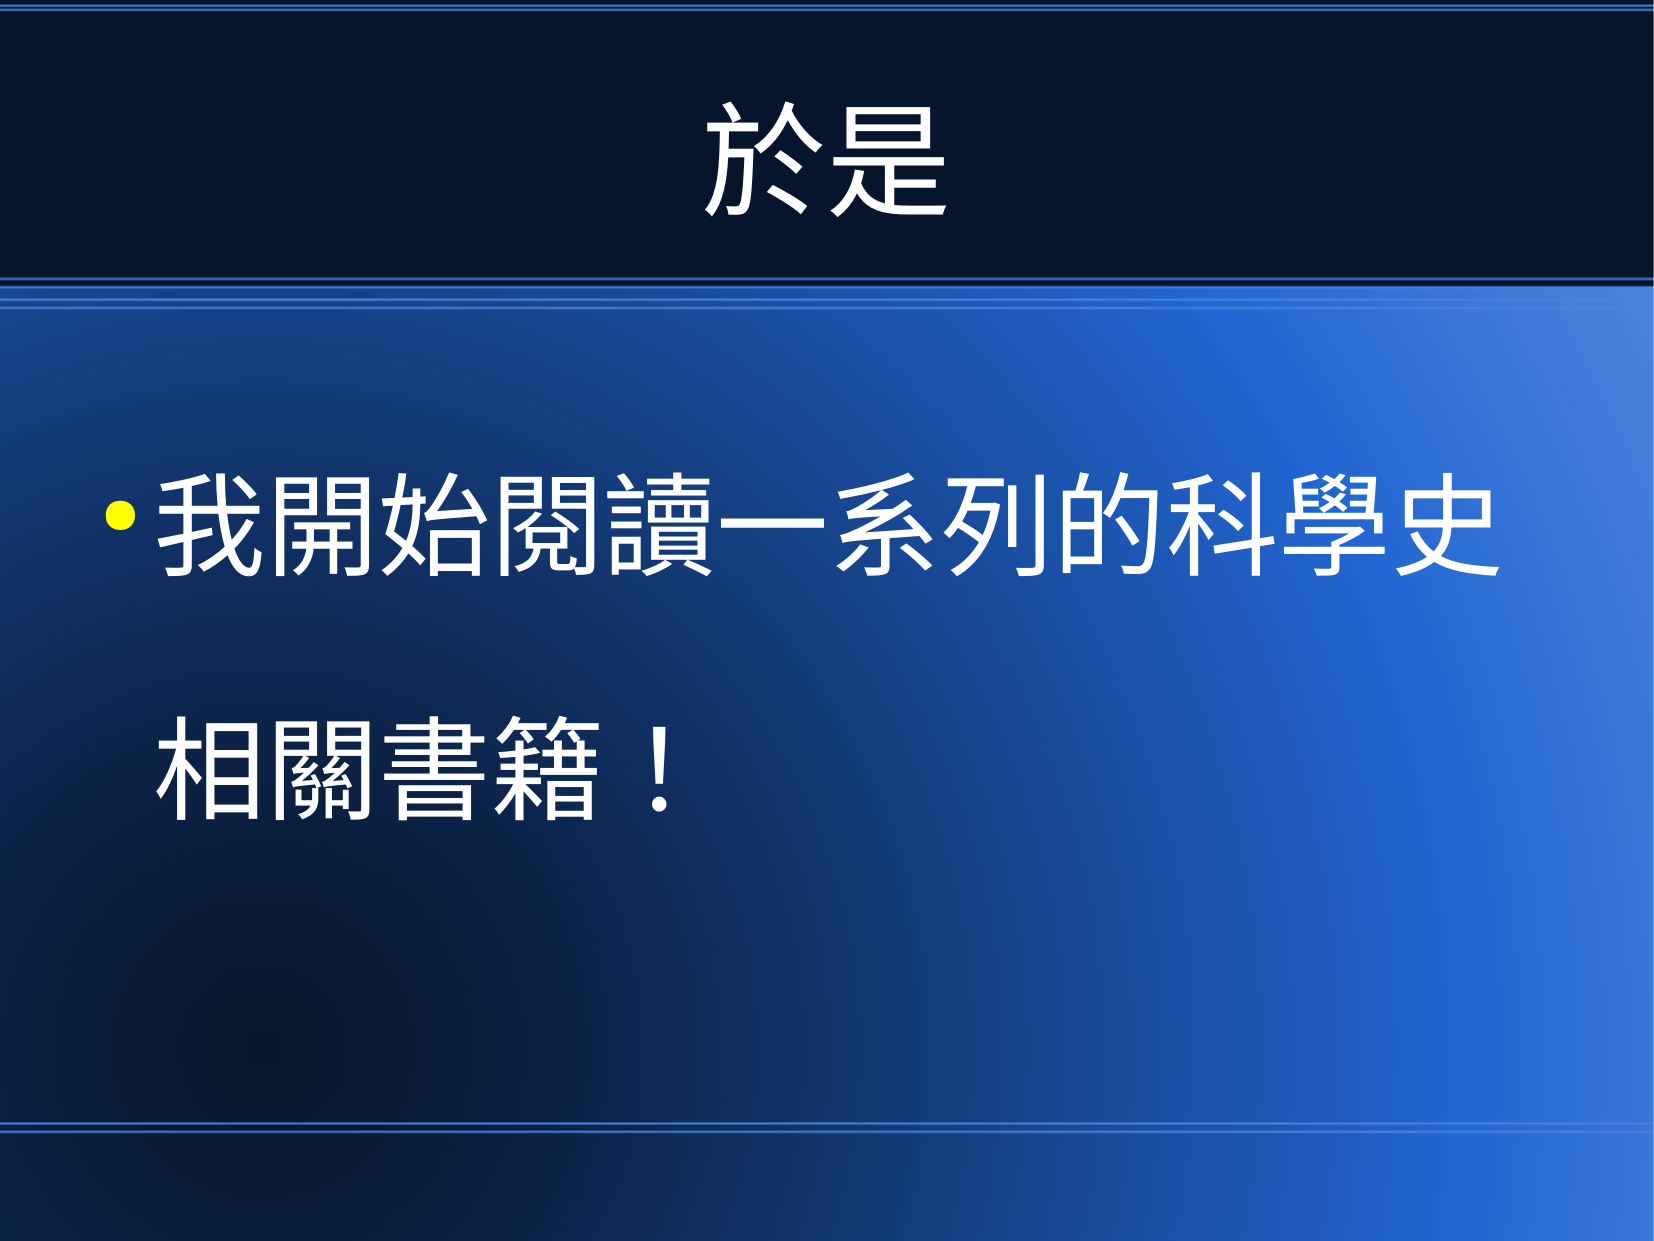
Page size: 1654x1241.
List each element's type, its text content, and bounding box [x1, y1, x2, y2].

picture [0, 0, 1654, 1241]
list 我開始閱讀一系列的科學史相關書籍！ [82, 355, 1571, 1241]
title 於是 [82, 49, 1571, 257]
